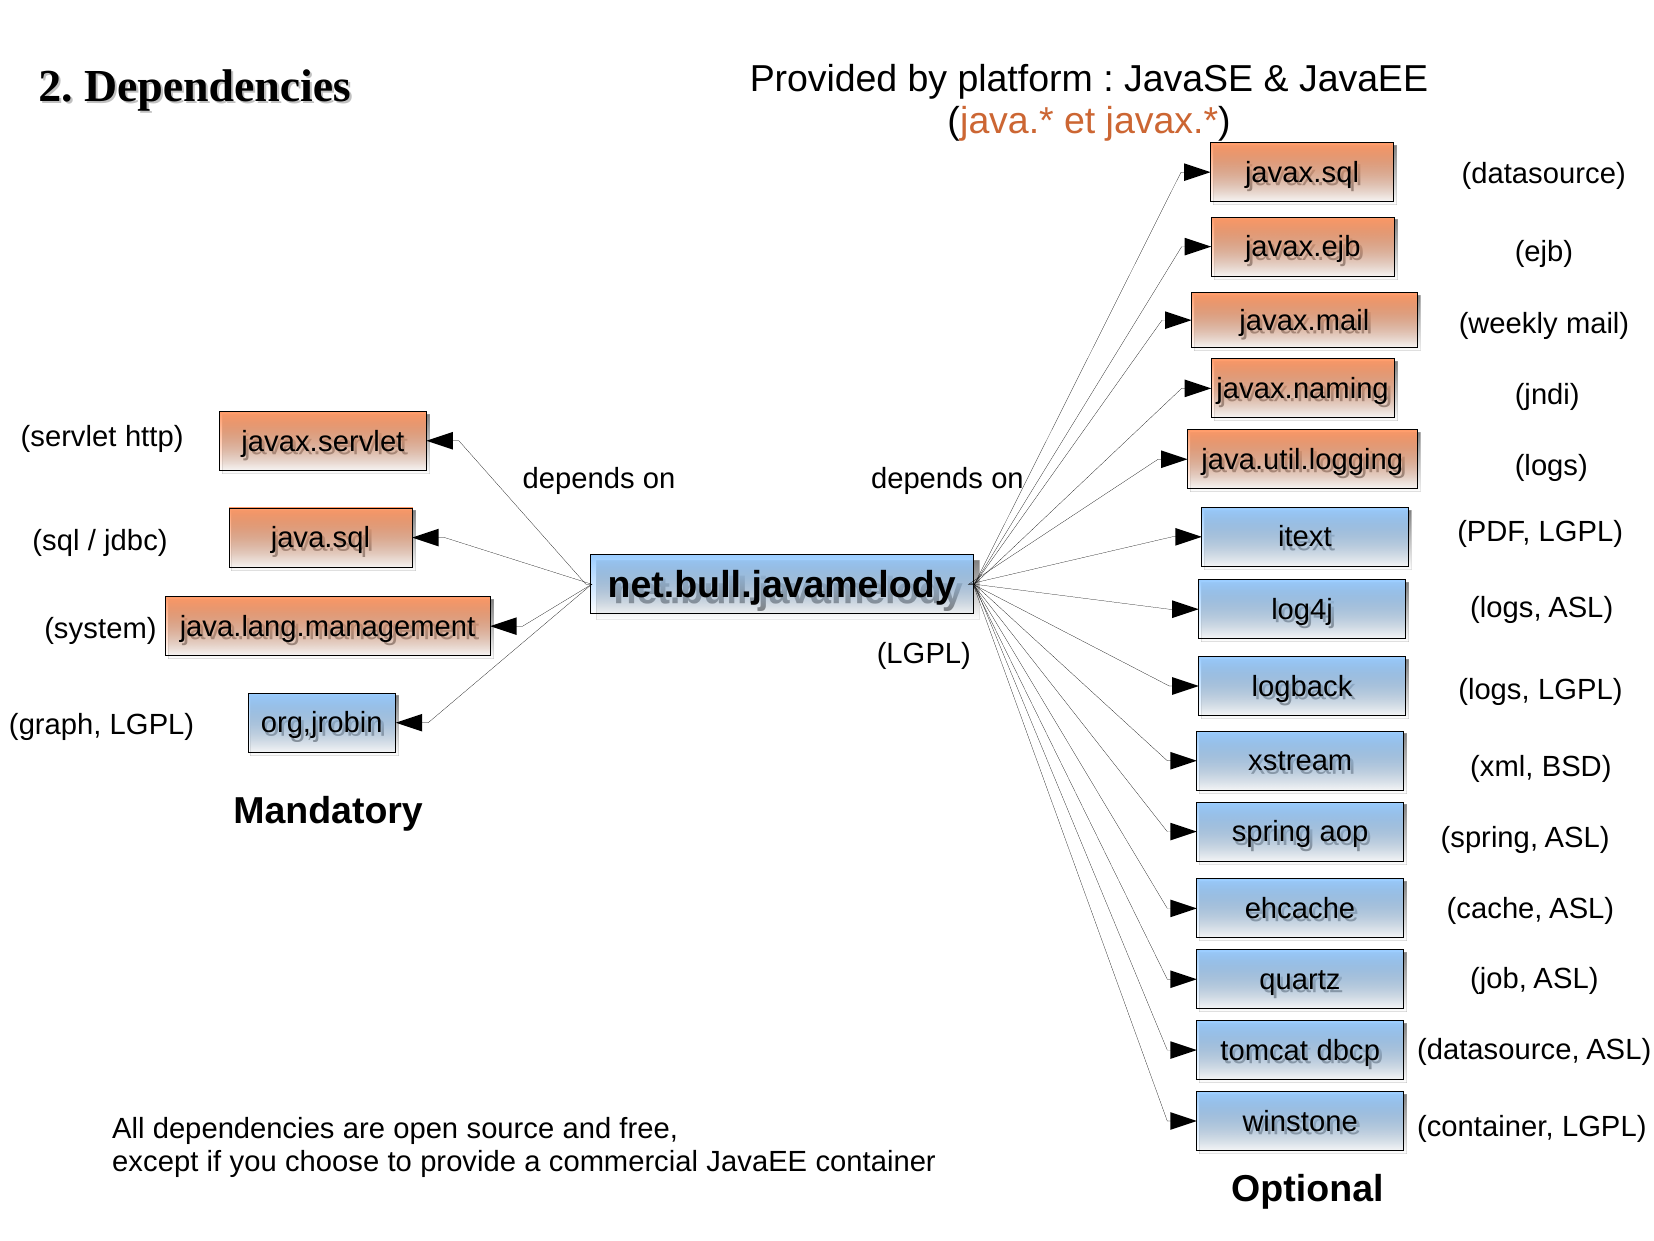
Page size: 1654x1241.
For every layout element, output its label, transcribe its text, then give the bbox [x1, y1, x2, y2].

text_box Provided by platform : JavaSE & JavaEE (java.* et javax.*) [735, 49, 1443, 149]
text_box (weekly mail) [1444, 299, 1644, 348]
text_box (PDF, LGPL) [1442, 496, 1639, 568]
text_box (servlet http) [5, 412, 199, 461]
text_box java.sql [229, 508, 413, 568]
text_box spring aop [1196, 802, 1404, 862]
text_box All dependencies are open source and free, except if you choose to provide a commercial JavaEE container [97, 1104, 950, 1185]
text_box (datasource, ASL) [1402, 1025, 1654, 1074]
text_box Optional [1216, 1159, 1399, 1218]
text_box depends on [1022, 475, 1039, 502]
text_box xstream [1196, 731, 1404, 791]
text_box depends on [856, 454, 1039, 502]
text_box org,jrobin [248, 693, 396, 753]
text_box (logs, ASL) [1455, 583, 1629, 631]
text_box (container, LGPL) [1402, 1102, 1654, 1151]
text_box (system) [29, 604, 172, 653]
text_box (datasource) [1446, 150, 1642, 198]
text_box javax.naming [1211, 358, 1395, 418]
text_box (xml, BSD) [1455, 742, 1627, 791]
text_box javax.servlet [219, 411, 427, 471]
text_box depends on [507, 454, 691, 502]
text_box java.lang.management [165, 596, 491, 656]
text_box (sql / jdbc) [17, 516, 183, 564]
text_box (spring, ASL) [1425, 813, 1626, 861]
text_box (LGPL) [862, 630, 987, 678]
text_box (job, ASL) [1455, 955, 1614, 1003]
text_box java.util.logging [1187, 429, 1418, 489]
text_box (cache, ASL) [1431, 884, 1630, 932]
text_box (ejb) [1500, 227, 1589, 276]
text_box (jndi) [1500, 370, 1595, 419]
text_box quartz [1196, 949, 1404, 1009]
text_box tomcat dbcp [1196, 1020, 1404, 1080]
text_box (logs) [1500, 441, 1603, 490]
text_box Mandatory [218, 781, 438, 840]
text_box 2. Dependencies [23, 53, 367, 120]
text_box winstone [1196, 1091, 1404, 1151]
text_box (logs, LGPL) [1443, 665, 1638, 714]
text_box javax.mail [1191, 292, 1418, 348]
text_box log4j [1198, 579, 1406, 639]
text_box itext [1201, 507, 1409, 567]
text_box javax.sql [1210, 149, 1394, 202]
text_box ehcache [1196, 878, 1404, 938]
text_box (graph, LGPL) [0, 700, 210, 749]
text_box javax.ejb [1211, 217, 1395, 277]
text_box logback [1198, 656, 1406, 716]
text_box net.bull.javamelody [590, 554, 974, 614]
